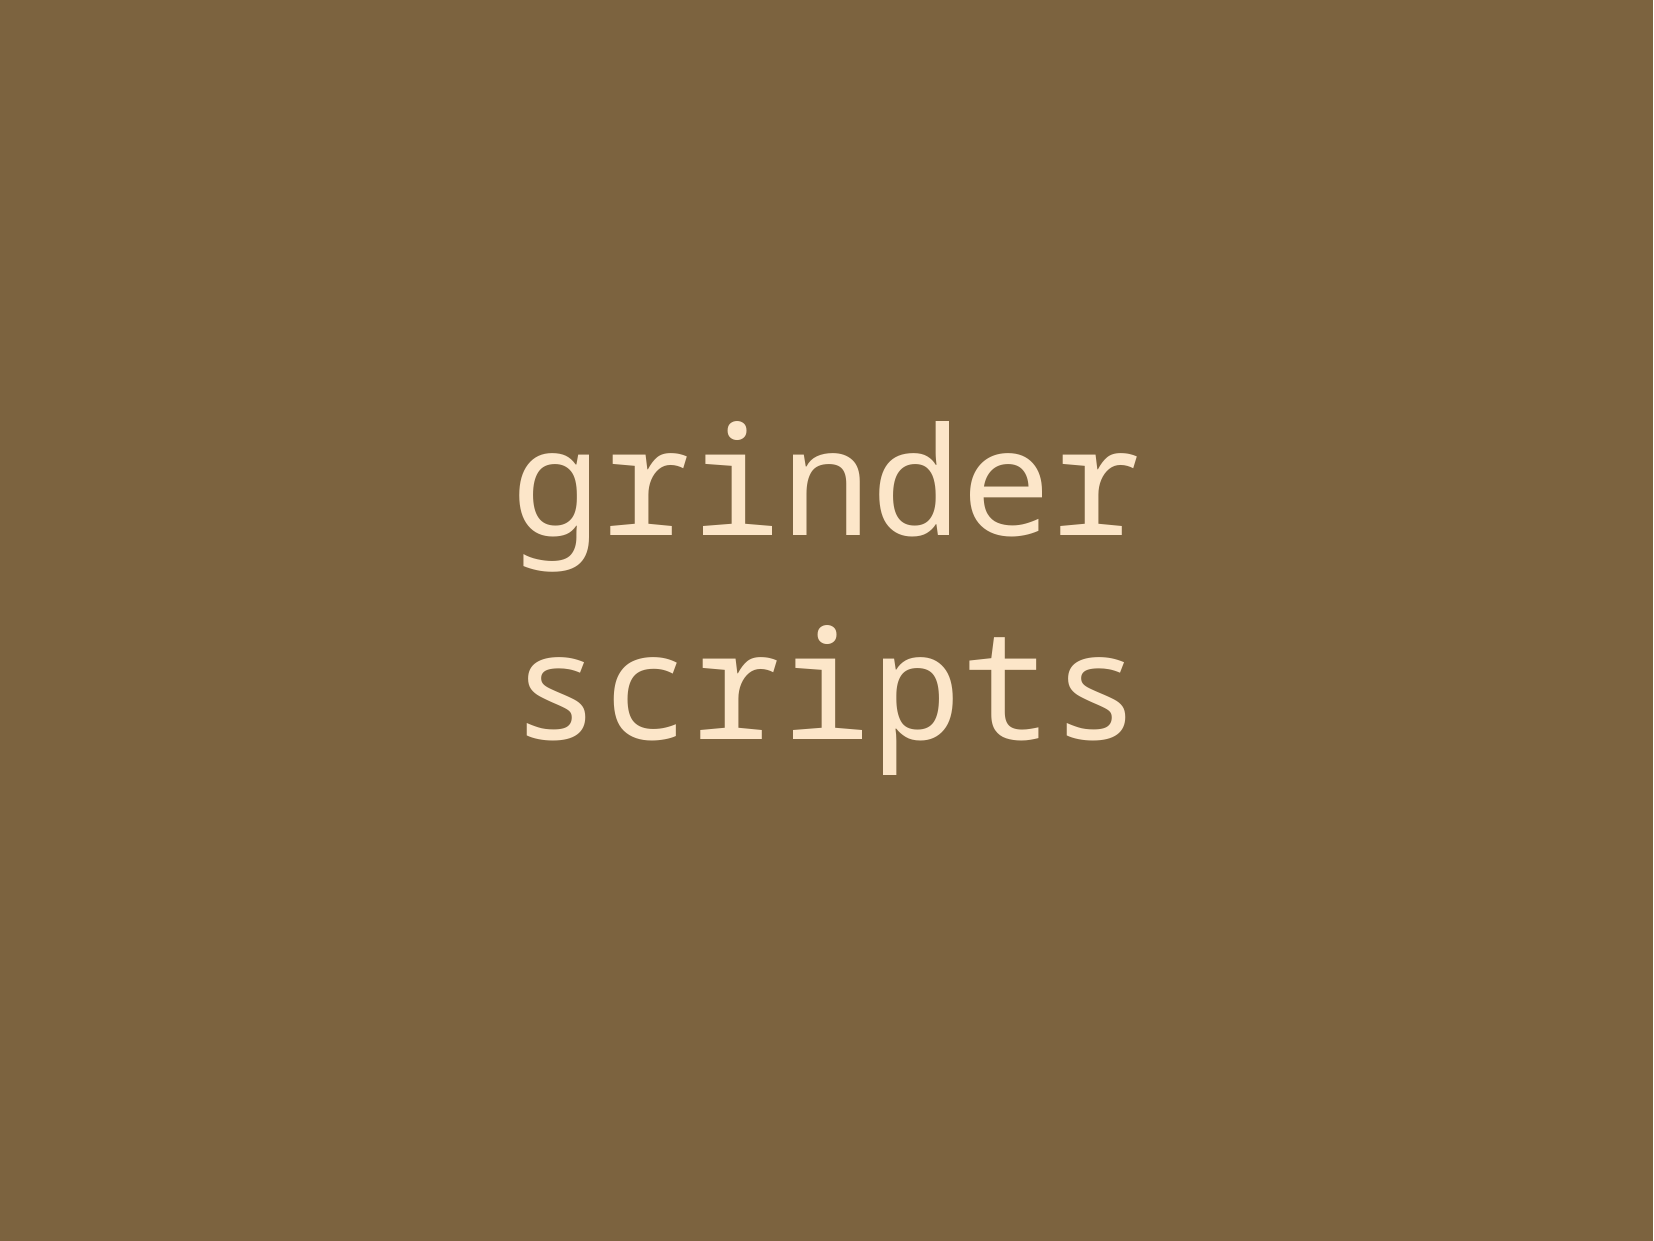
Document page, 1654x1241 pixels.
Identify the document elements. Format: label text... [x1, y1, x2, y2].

subtitle grinder scripts [82, 49, 1571, 1109]
